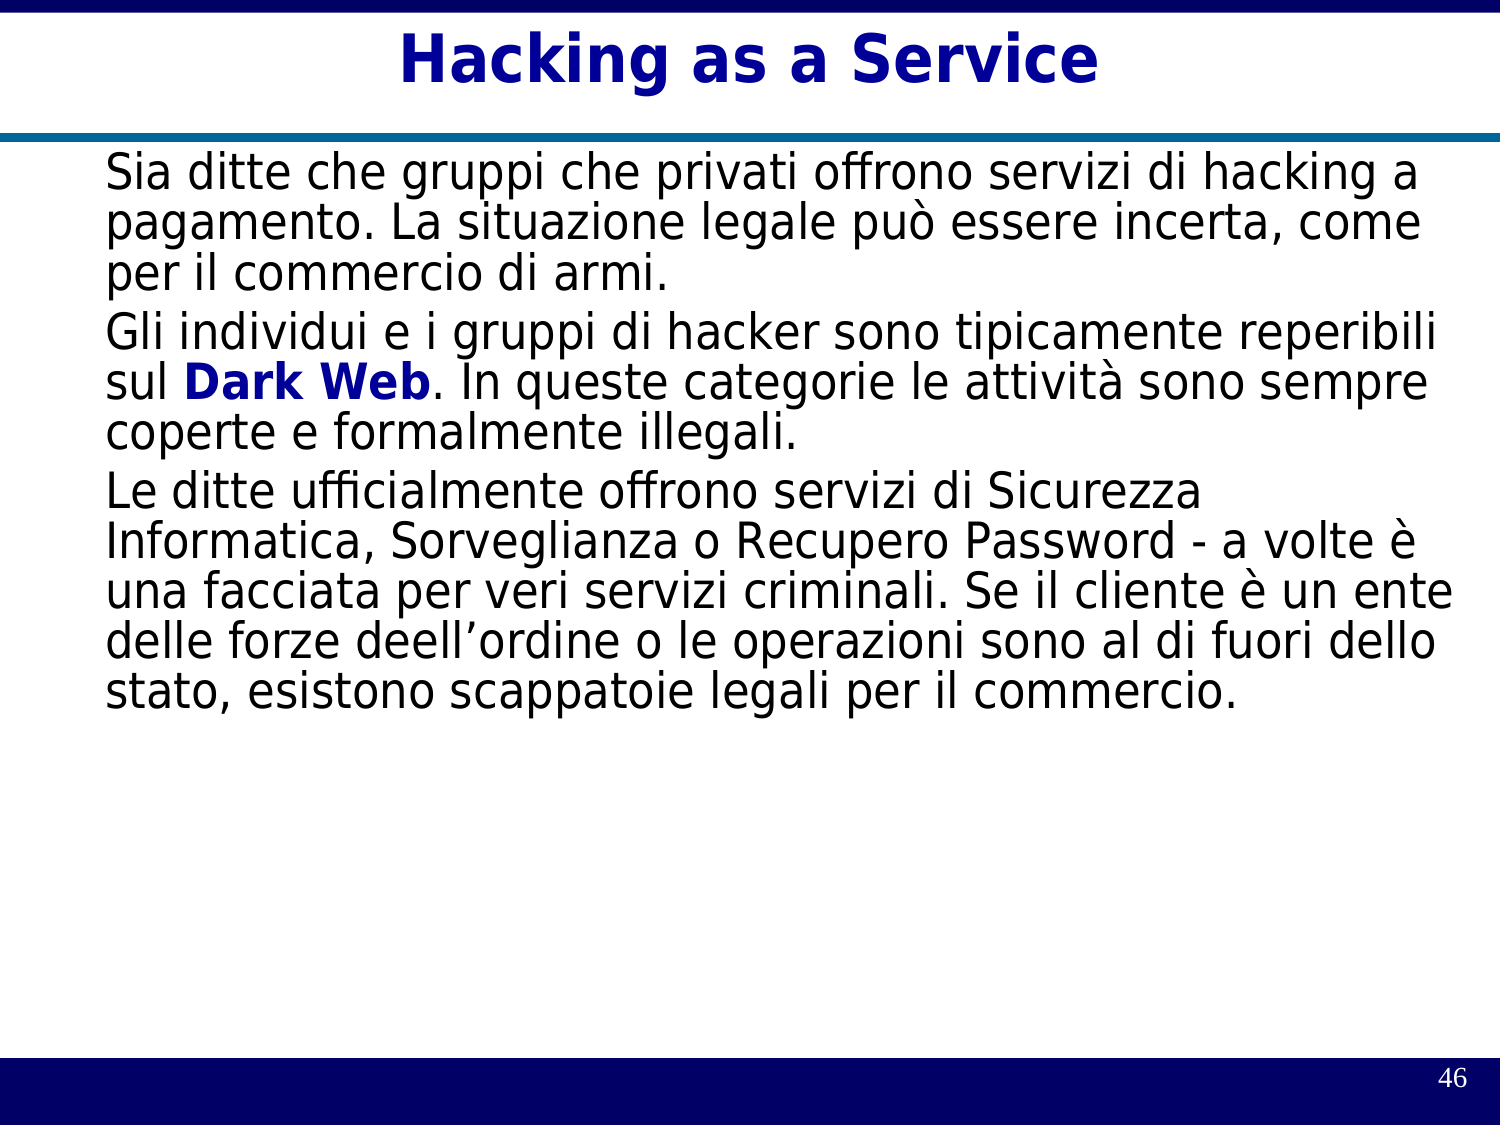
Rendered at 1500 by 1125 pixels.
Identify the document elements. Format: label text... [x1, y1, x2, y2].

title Hacking as a Service [30, 0, 1471, 126]
list Sia ditte che gruppi che privati offrono servizi di hacking a pagamento. La situazione legale può essere incerta, come per il commercio di armi. Gli individui e i gruppi di hacker sono tipicamente reperibili sul Dark Web. In queste categorie le attività sono sempre coperte e formalmente illegali. Le ditte ufficialmente offrono servizi di Sicurezza Informatica, Sorveglianza o Recupero Password - a volte è una facciata per veri servizi criminali. Se il cliente è un ente delle forze deell’ordine o le operazioni sono al di fuori dello stato, esistono scappatoie legali per il commercio. [30, 149, 1471, 1021]
